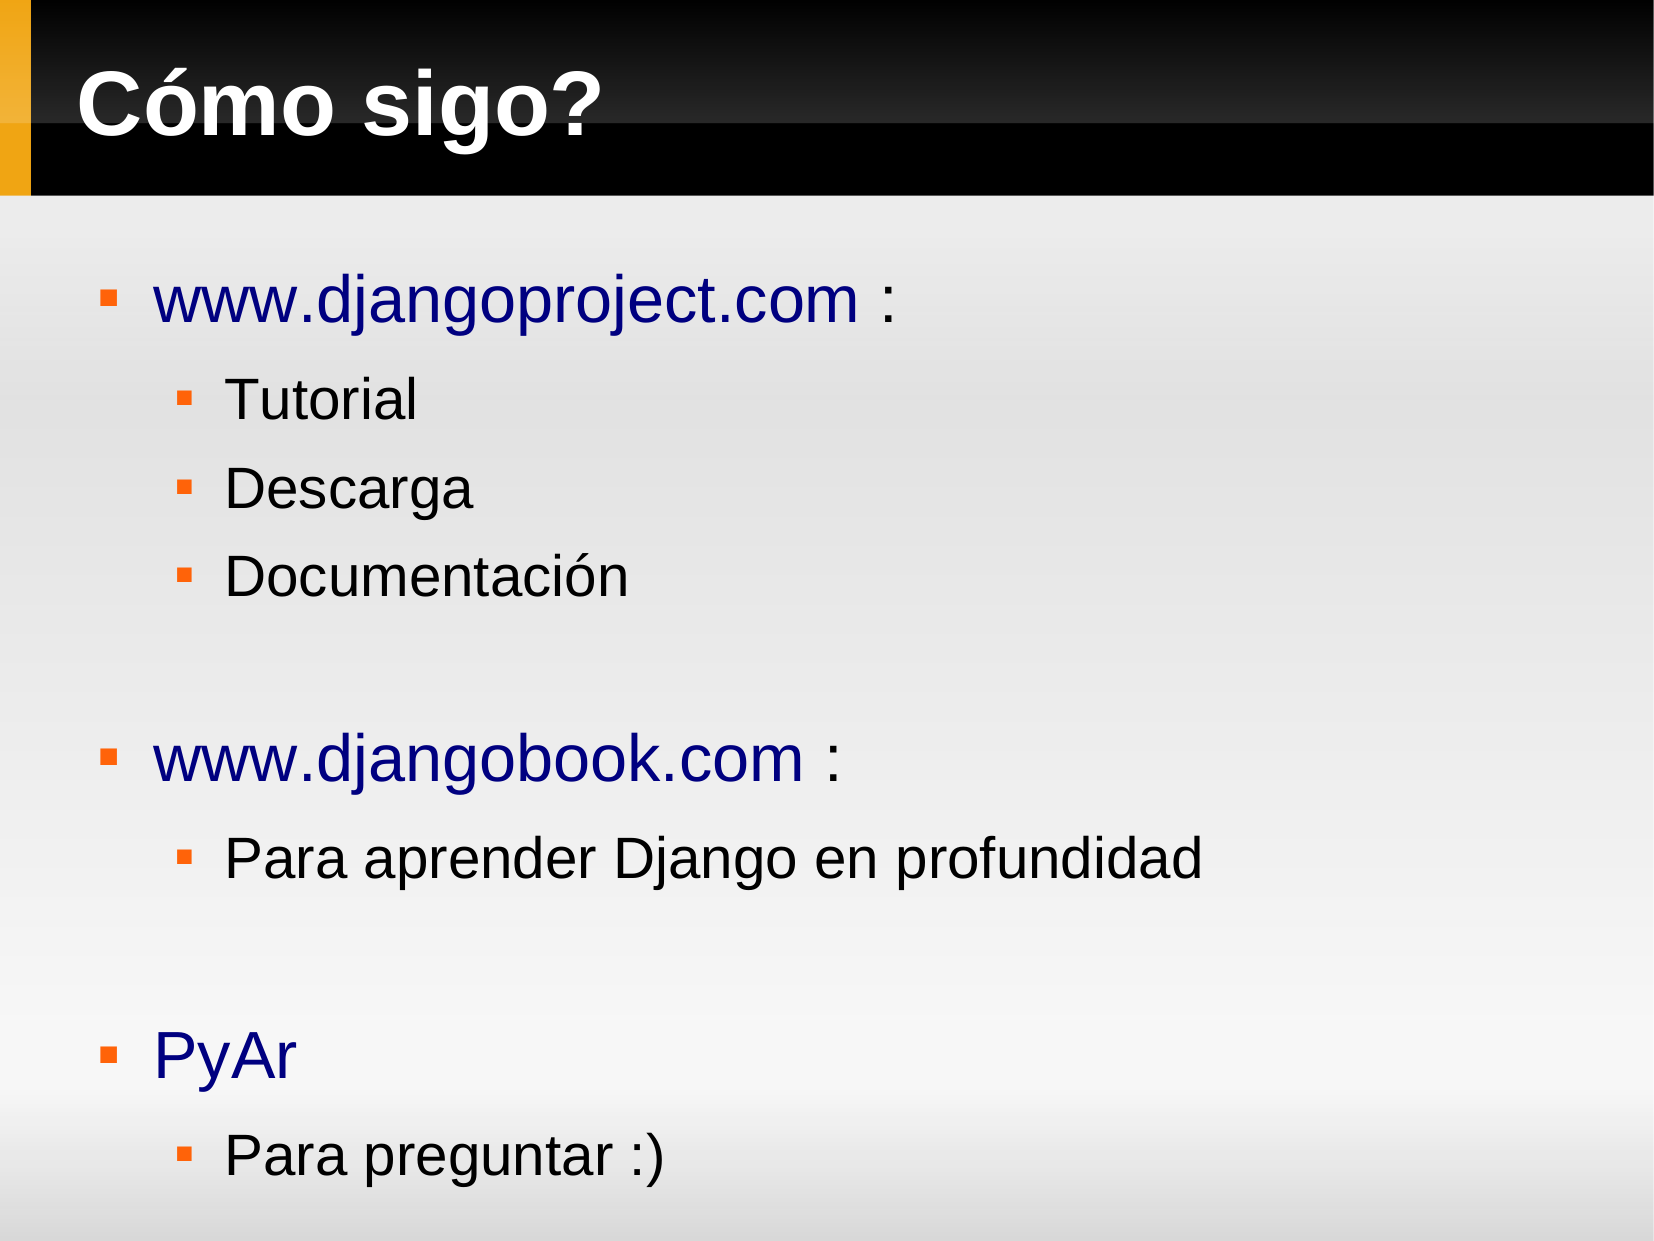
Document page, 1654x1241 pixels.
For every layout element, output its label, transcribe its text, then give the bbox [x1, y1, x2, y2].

picture [0, 0, 1654, 1241]
title Cómo sigo? [76, 7, 1565, 200]
list www.djangoproject.com : Tutorial Descarga Documentación www.djangobook.com : Para aprender Django en profundidad PyAr Para preguntar :) [82, 262, 1571, 1216]
